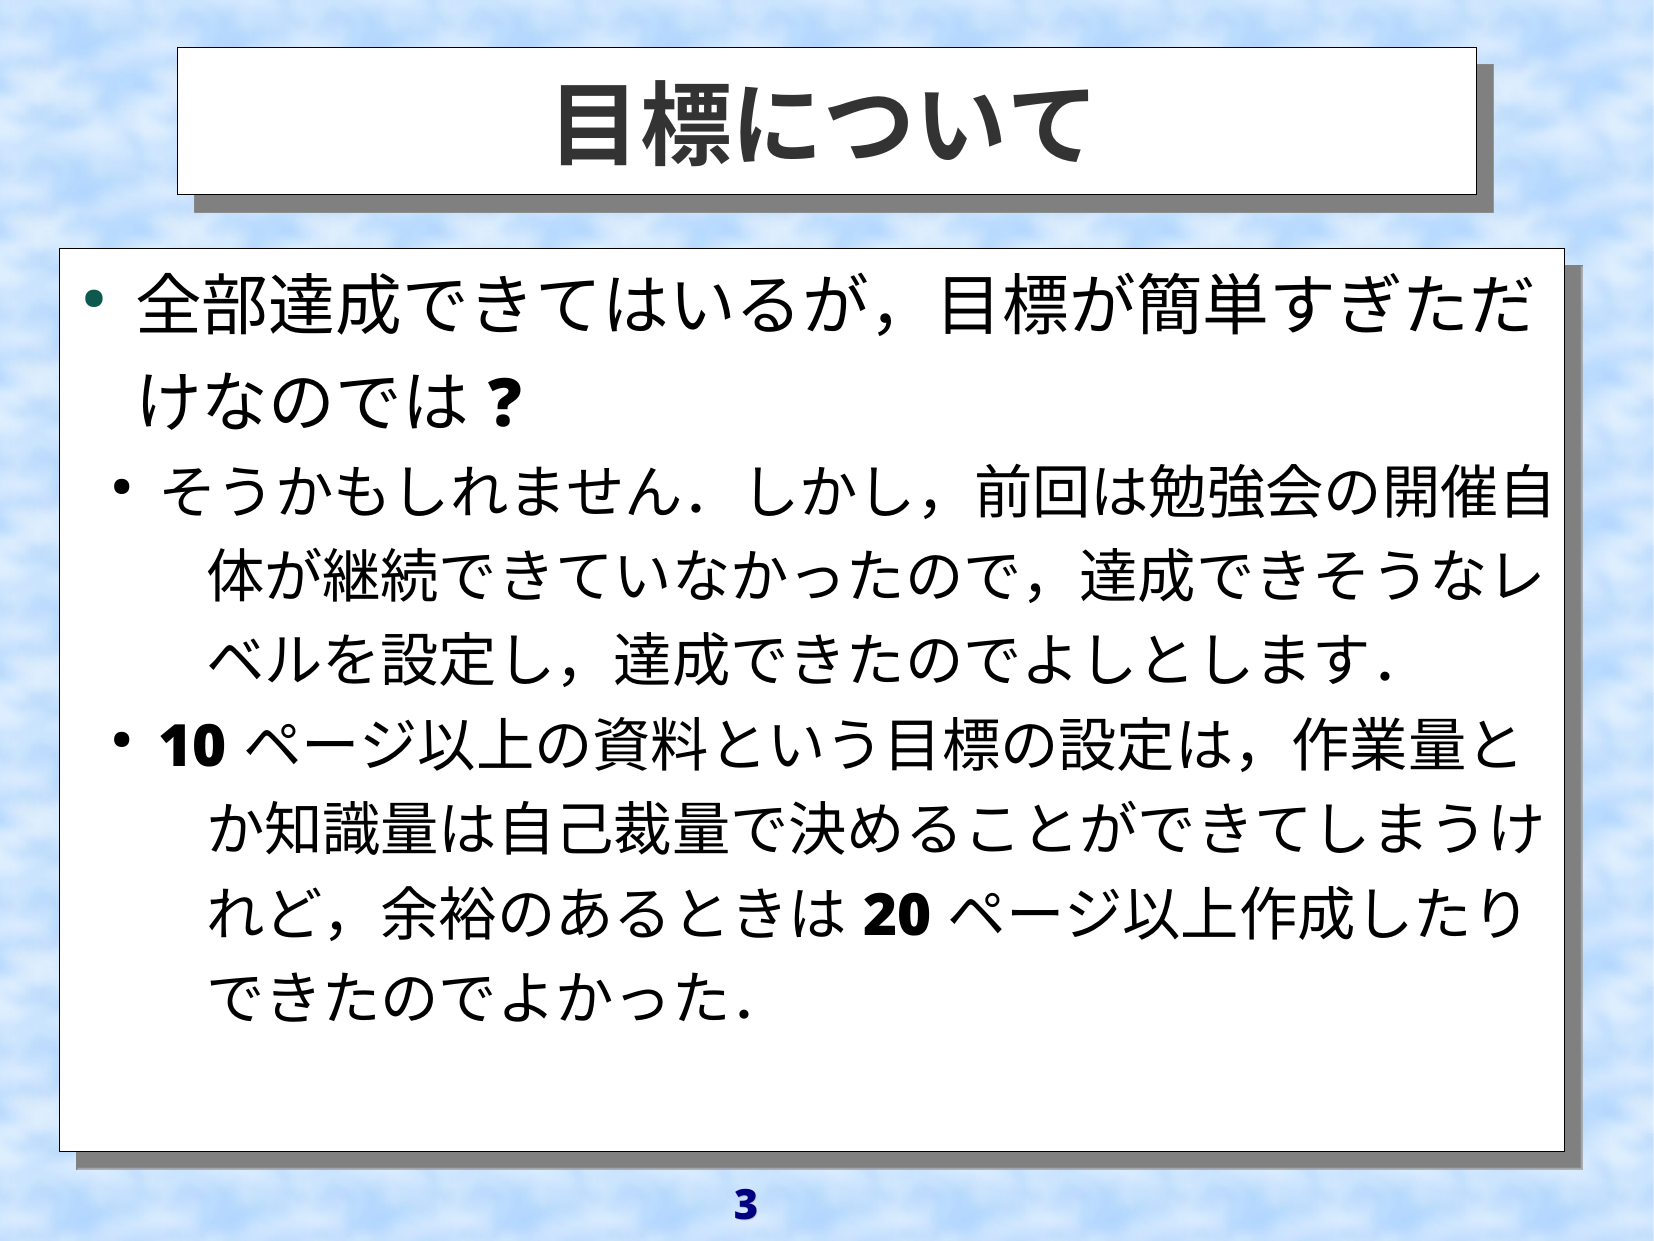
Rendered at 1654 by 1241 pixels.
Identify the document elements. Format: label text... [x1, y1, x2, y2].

title 目標について [218, 49, 1430, 187]
list 全部達成できてはいるが，目標が簡単すぎただけなのでは? そうかもしれません．しかし，前回は勉強会の開催自体が継続できていなかったので，達成できそうなレベルを設定し，達成できたのでよしとします． 10ページ以上の資料という目標の設定は，作業量とか知識量は自己裁量で決めることができてしまうけれど，余裕のあるときは20ページ以上作成したりできたのでよかった． [64, 252, 1565, 1108]
picture [0, 0, 1654, 1241]
